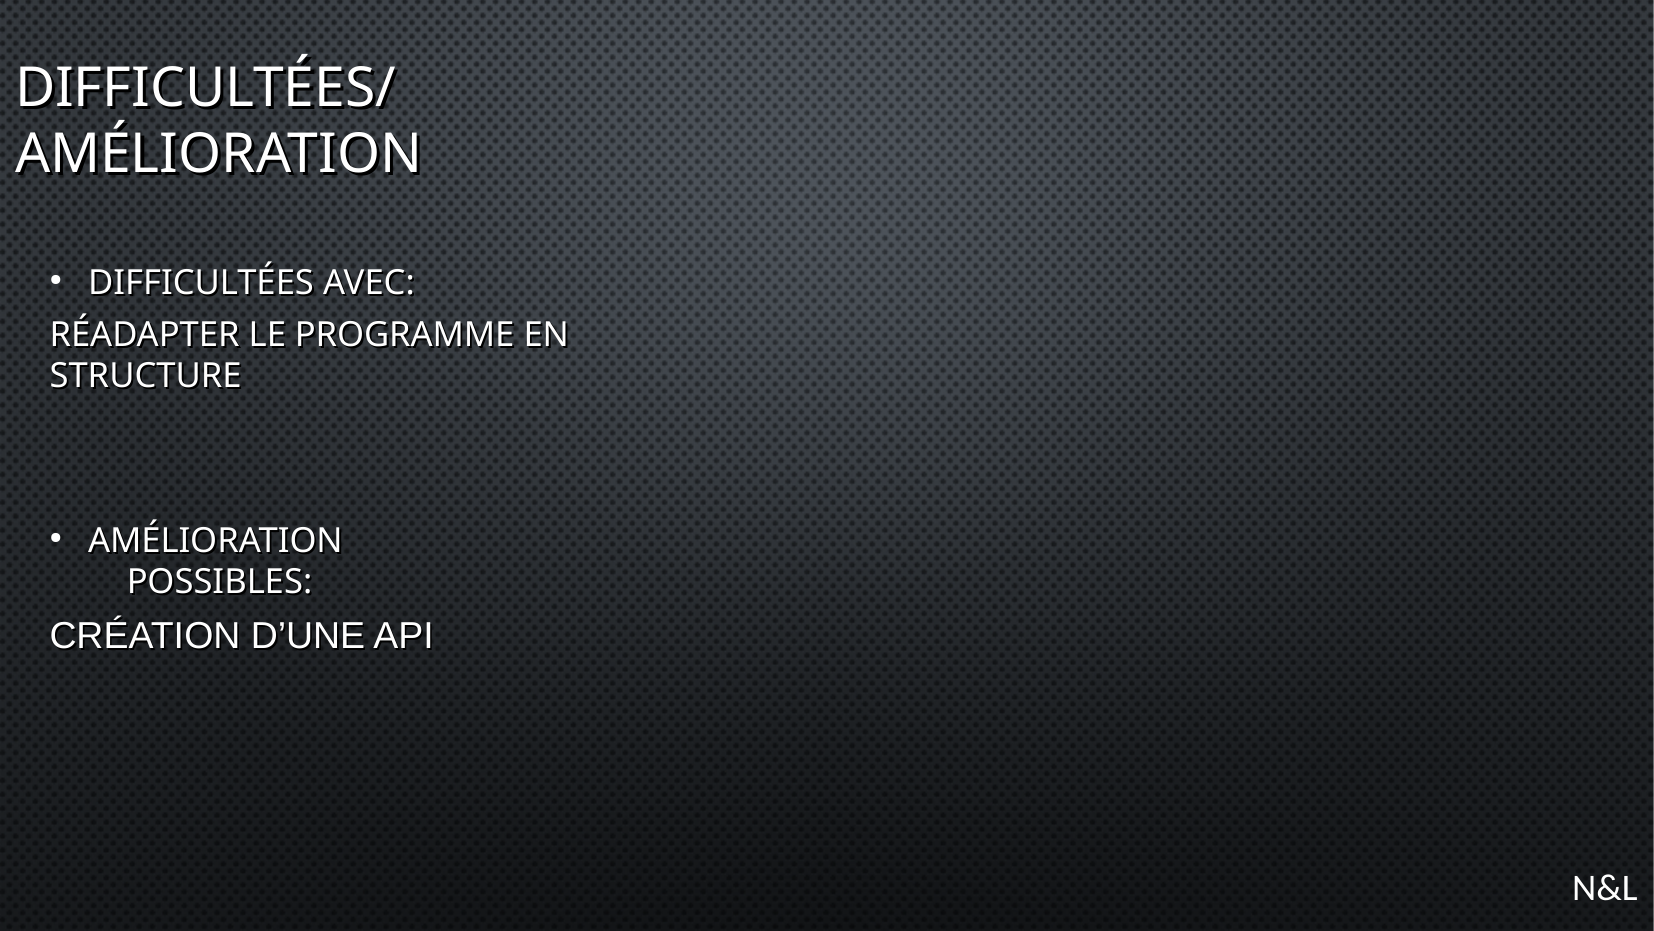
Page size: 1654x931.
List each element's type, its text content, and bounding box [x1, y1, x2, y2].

title Difficultées/Amélioration [0, 43, 810, 191]
text_box N&L [1557, 855, 1654, 917]
list Difficultées avec: Réadapter le programme en structure [34, 226, 662, 429]
list Amélioration possibles: Création d’une API [34, 469, 513, 704]
picture [0, 0, 1654, 931]
